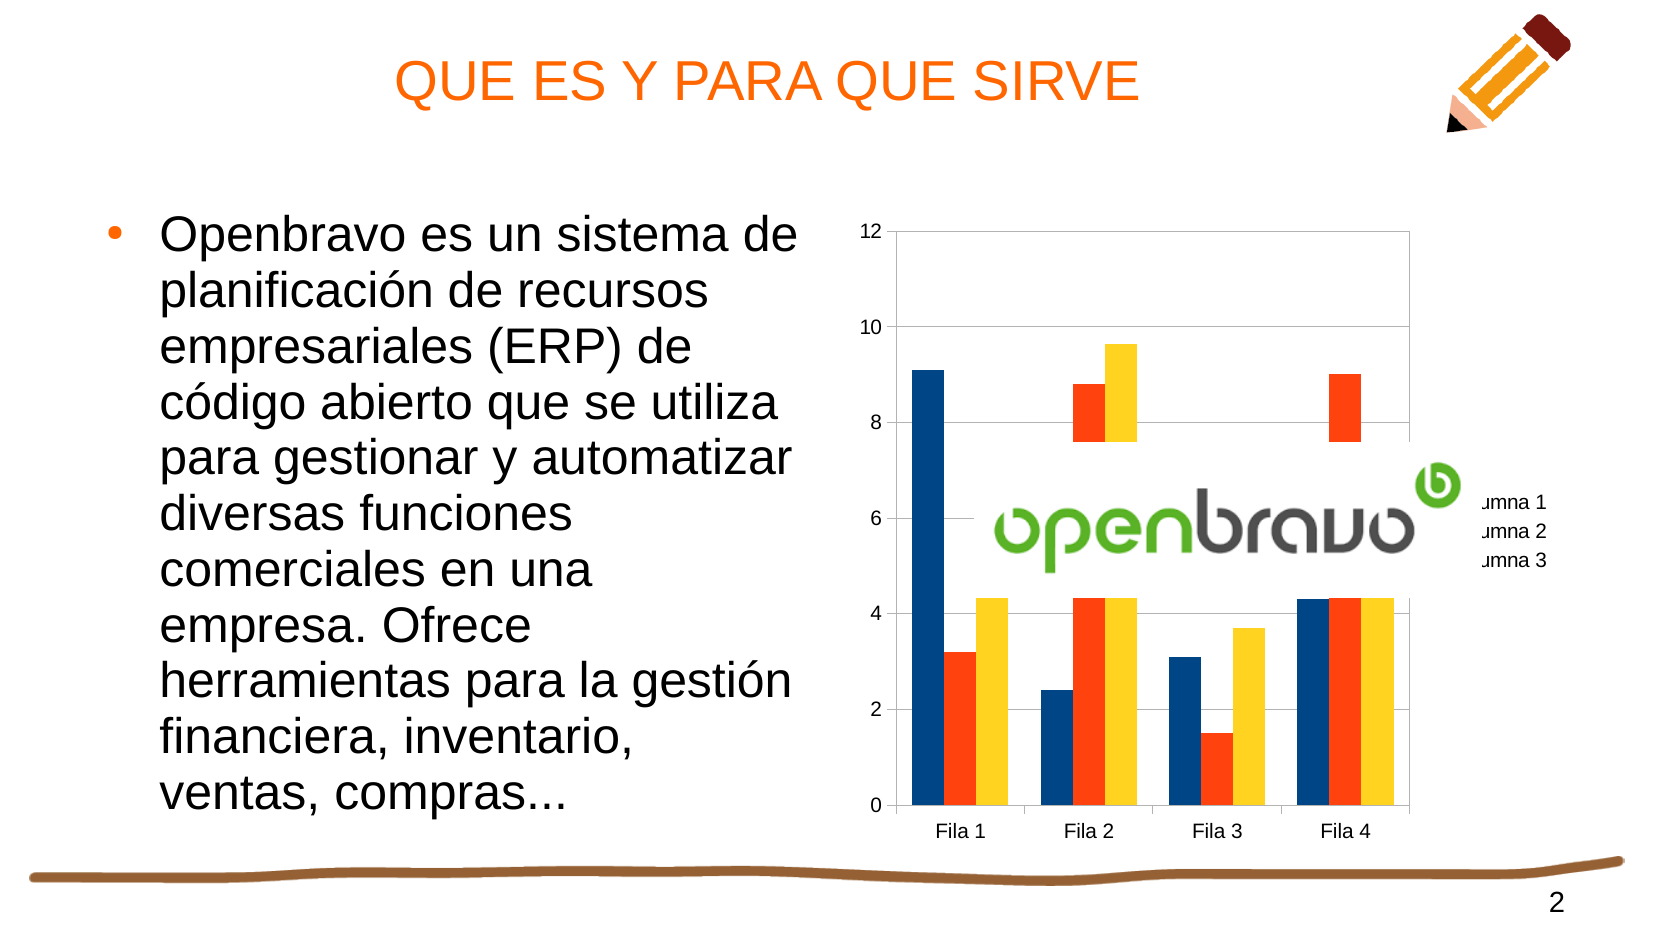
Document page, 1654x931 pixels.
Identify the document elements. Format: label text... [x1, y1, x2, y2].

chart [845, 206, 1566, 857]
picture [1446, 14, 1571, 133]
title QUE ES Y PARA QUE SIRVE [88, 29, 1447, 133]
picture [974, 442, 1482, 598]
list Openbravo es un sistema de planificación de recursos empresariales (ERP) de código abierto que se utiliza para gestionar y automatizar diversas funciones comerciales en una empresa. Ofrece herramientas para la gestión financiera, inventario, ventas, compras... [88, 206, 809, 857]
picture [29, 856, 1625, 886]
